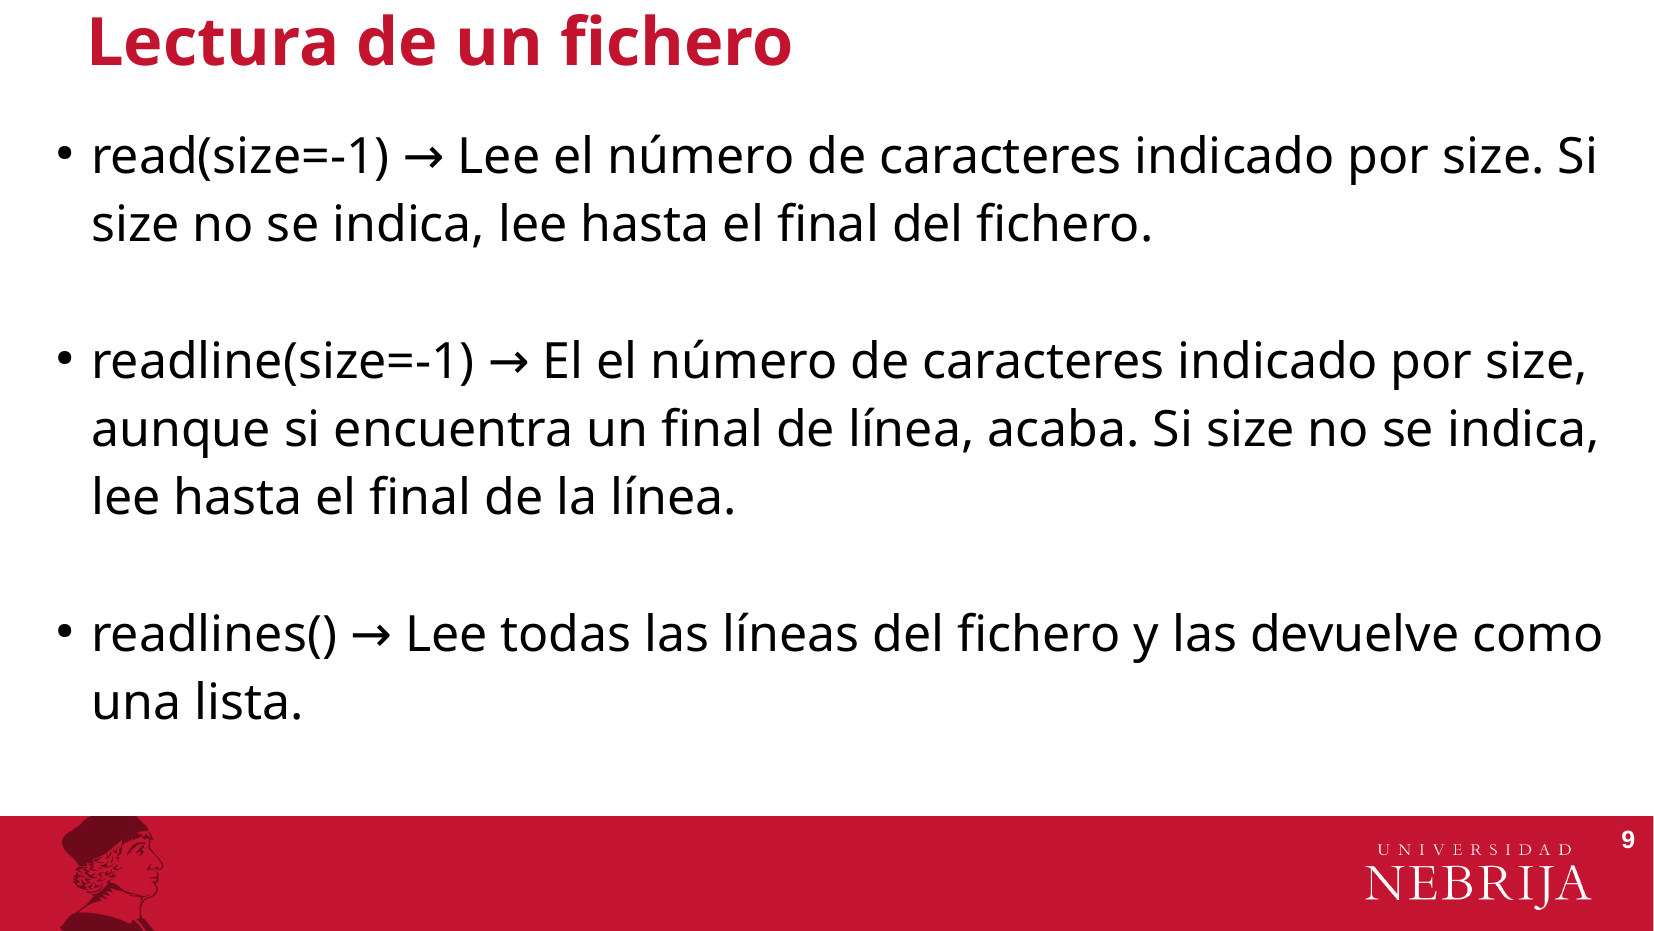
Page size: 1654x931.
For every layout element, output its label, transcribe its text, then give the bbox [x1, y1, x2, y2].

text_box read(size=-1) → Lee el número de caracteres indicado por size. Si size no se indica, lee hasta el final del fichero. readline(size=-1) → El el número de caracteres indicado por size, aunque si encuentra un final de línea, acaba. Si size no se indica, lee hasta el final de la línea. readlines() → Lee todas las líneas del fichero y las devuelve como una lista. [41, 112, 1654, 788]
text_box Lectura de un fichero [0, 0, 1650, 87]
picture [0, 816, 1654, 931]
